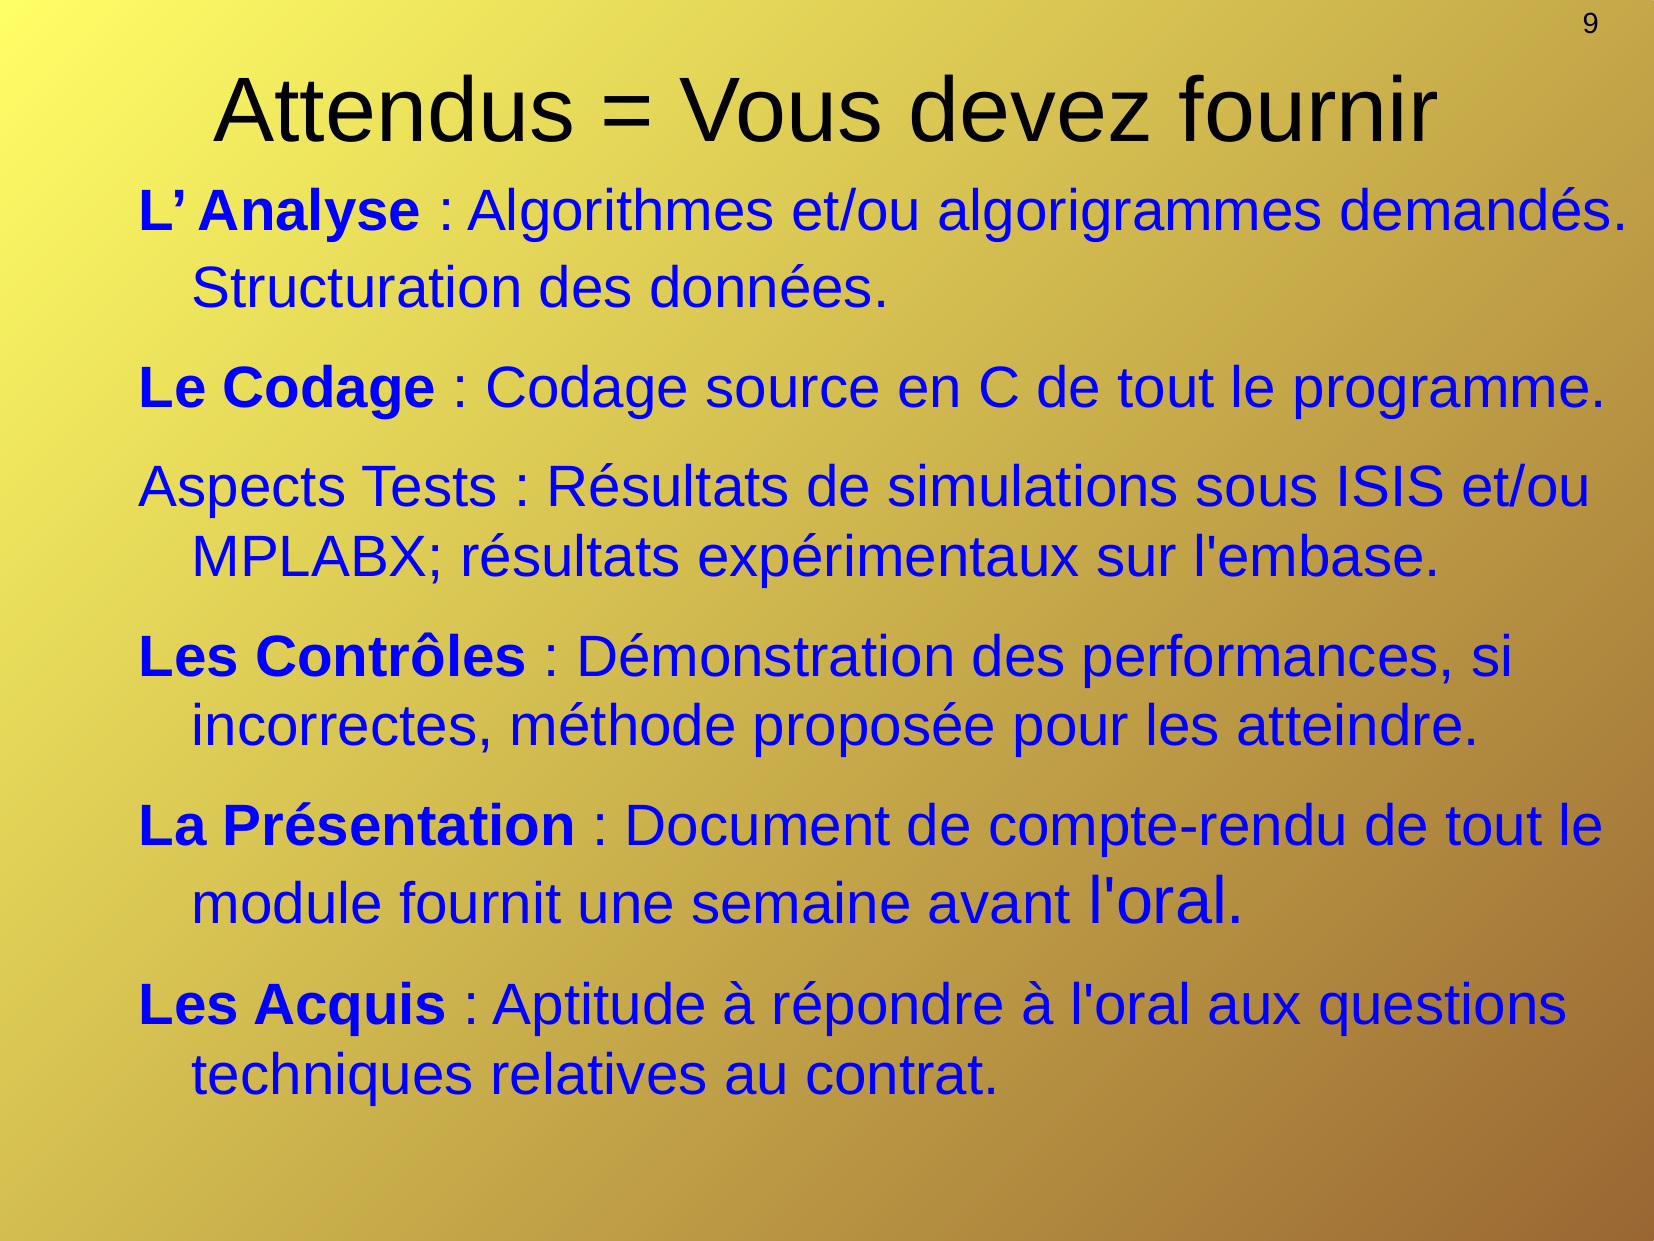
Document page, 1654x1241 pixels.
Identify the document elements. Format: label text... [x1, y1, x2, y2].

title Attendus = Vous devez fournir [82, 49, 1571, 160]
text_box <numéro> [1567, 0, 1654, 48]
list L’ Analyse : Algorithmes et/ou algorigrammes demandés. Structuration des données. Le Codage : Codage source en C de tout le programme. Aspects Tests : Résultats de simulations sous ISIS et/ou MPLABX; résultats expérimentaux sur l'embase. Les Contrôles : Démonstration des performances, si incorrectes, méthode proposée pour les atteindre. La Présentation : Document de compte-rendu de tout le module fournit une semaine avant l'oral. Les Acquis : Aptitude à répondre à l'oral aux questions techniques relatives au contrat. [50, 165, 1630, 1218]
